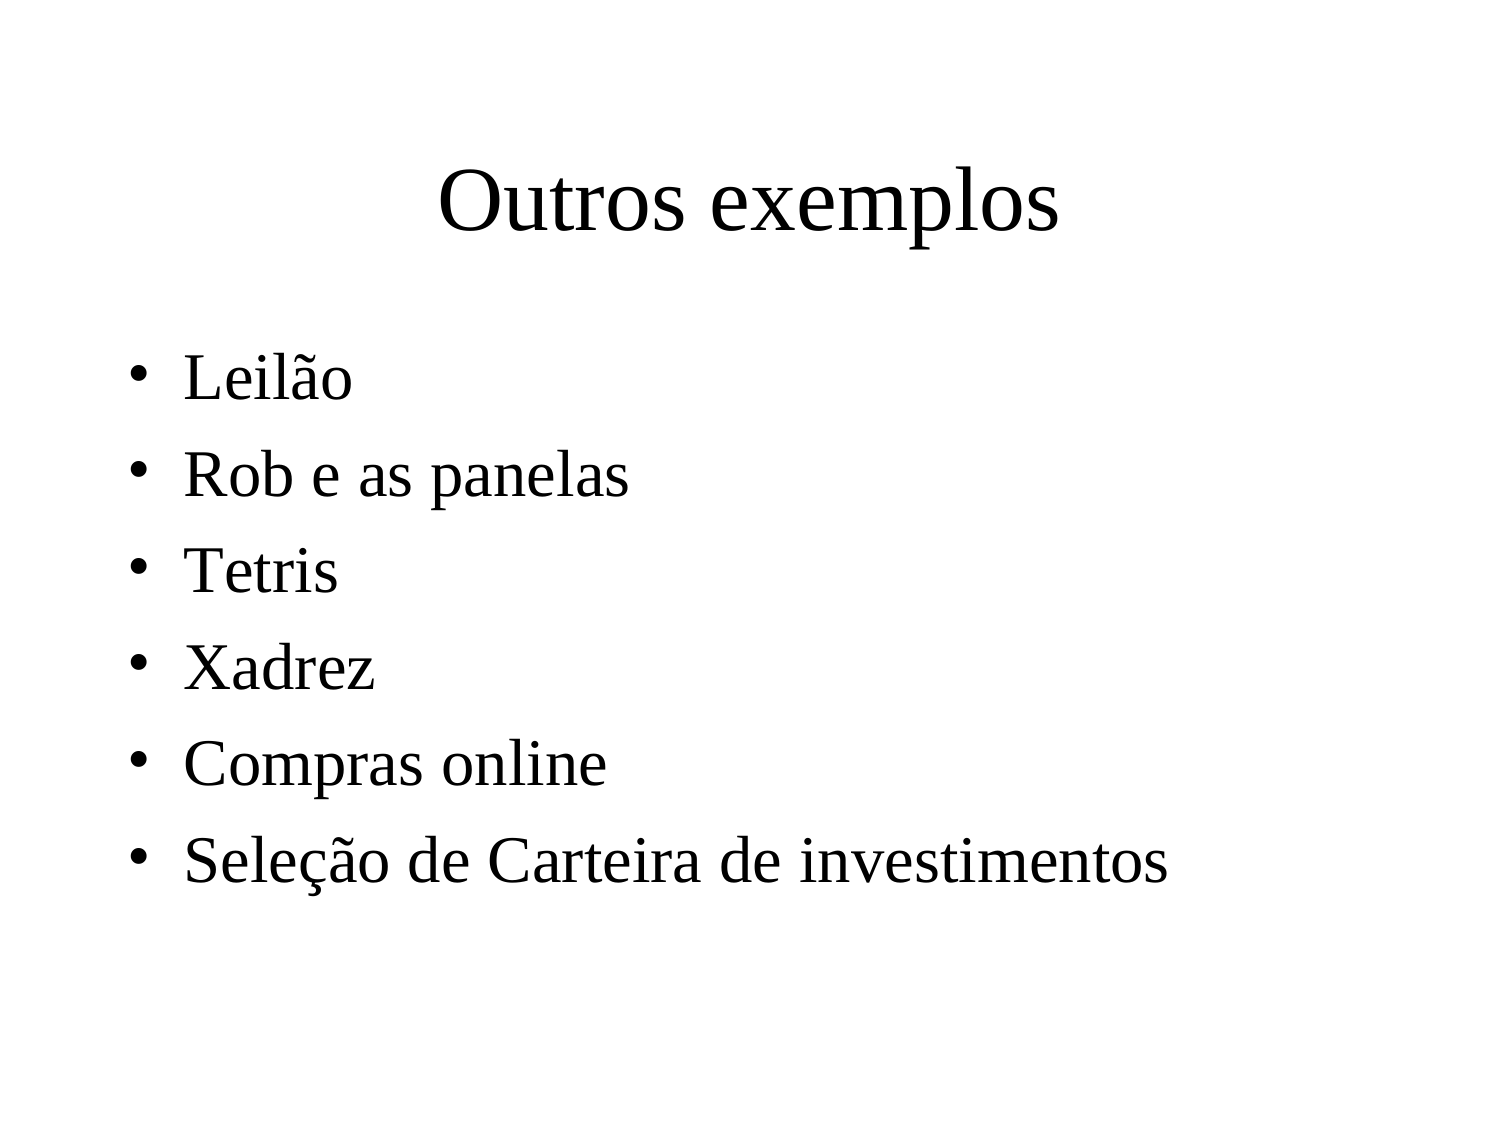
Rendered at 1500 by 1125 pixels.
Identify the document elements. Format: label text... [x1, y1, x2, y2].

title Outros exemplos [112, 76, 1388, 312]
list Leilão Rob e as panelas Tetris Xadrez Compras online Seleção de Carteira de investimentos [112, 324, 1388, 1020]
